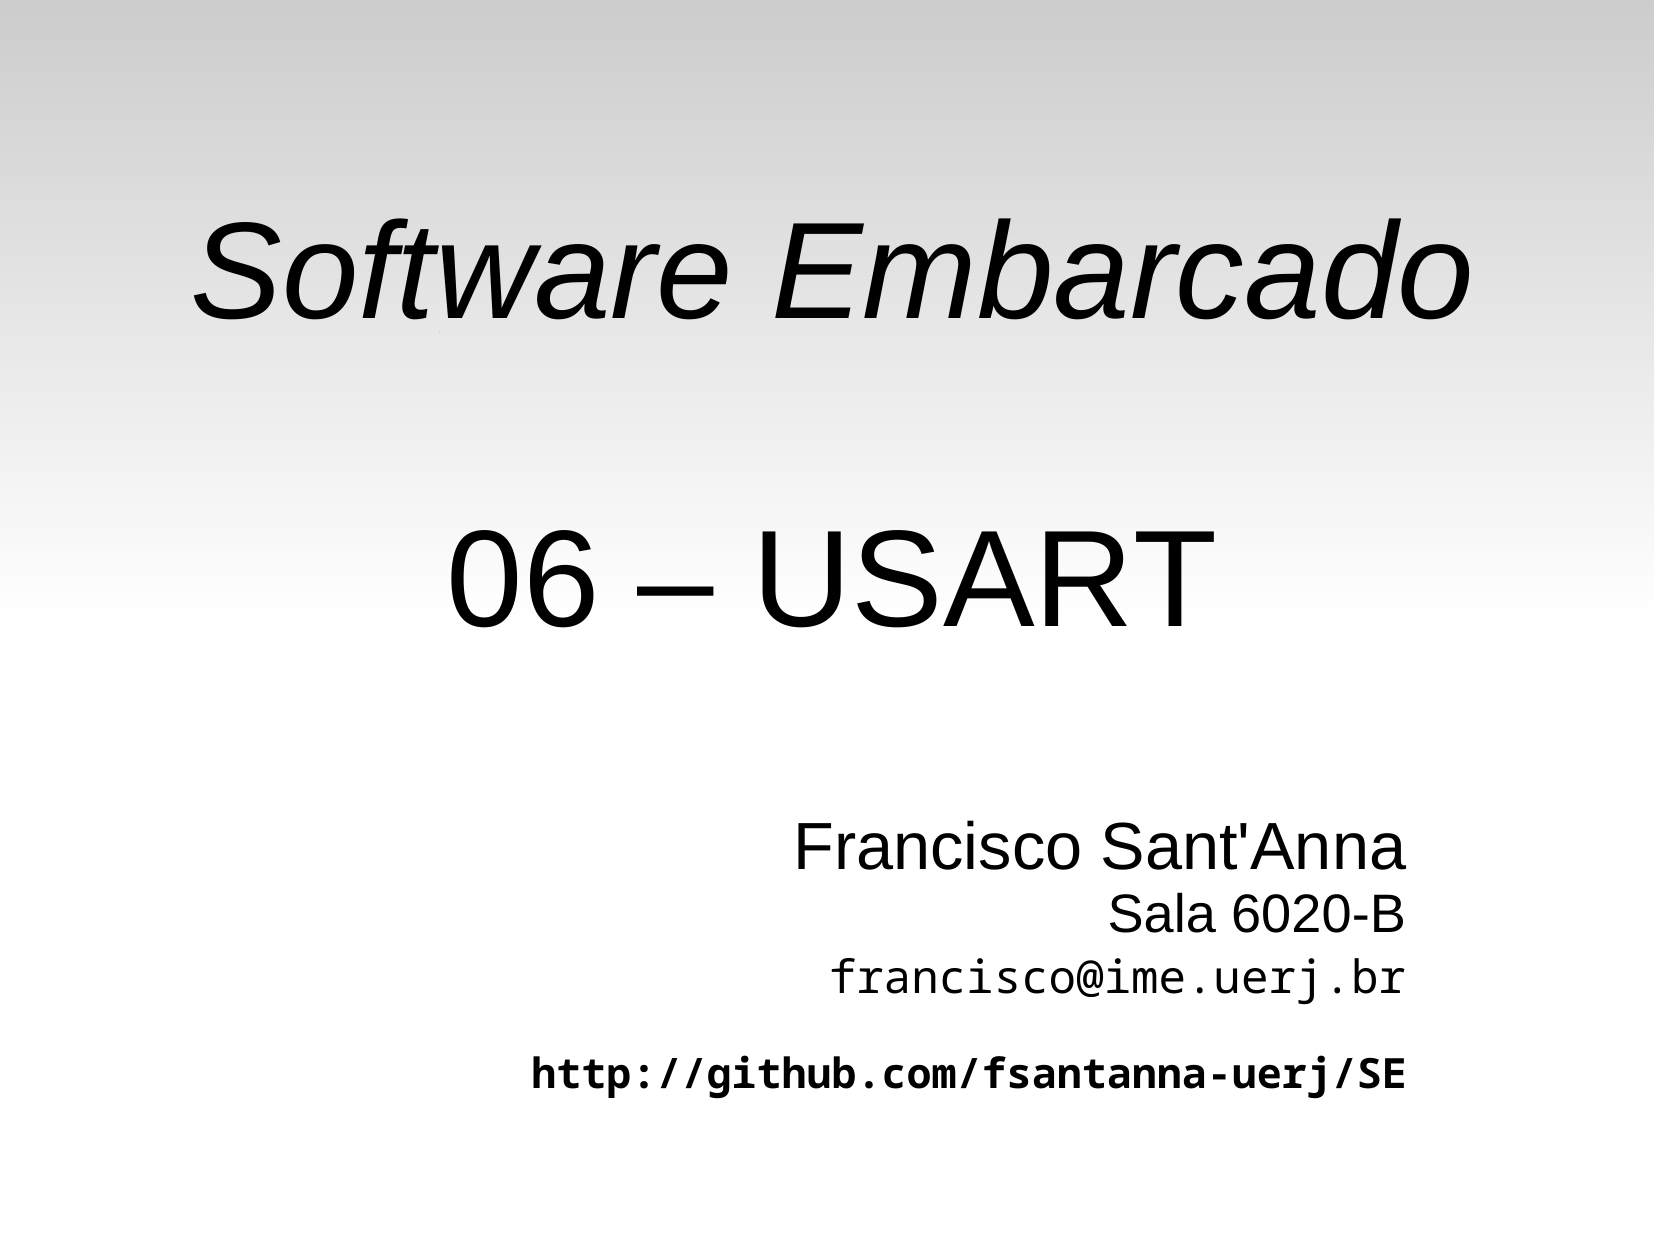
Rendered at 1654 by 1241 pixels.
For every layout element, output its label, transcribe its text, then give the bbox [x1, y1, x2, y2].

subtitle Software Embarcado 06 – USART [88, 231, 1577, 618]
text_box Francisco Sant'Anna Sala 6020-B francisco@ime.uerj.br http://github.com/fsantanna-uerj/SE [516, 801, 1447, 1107]
